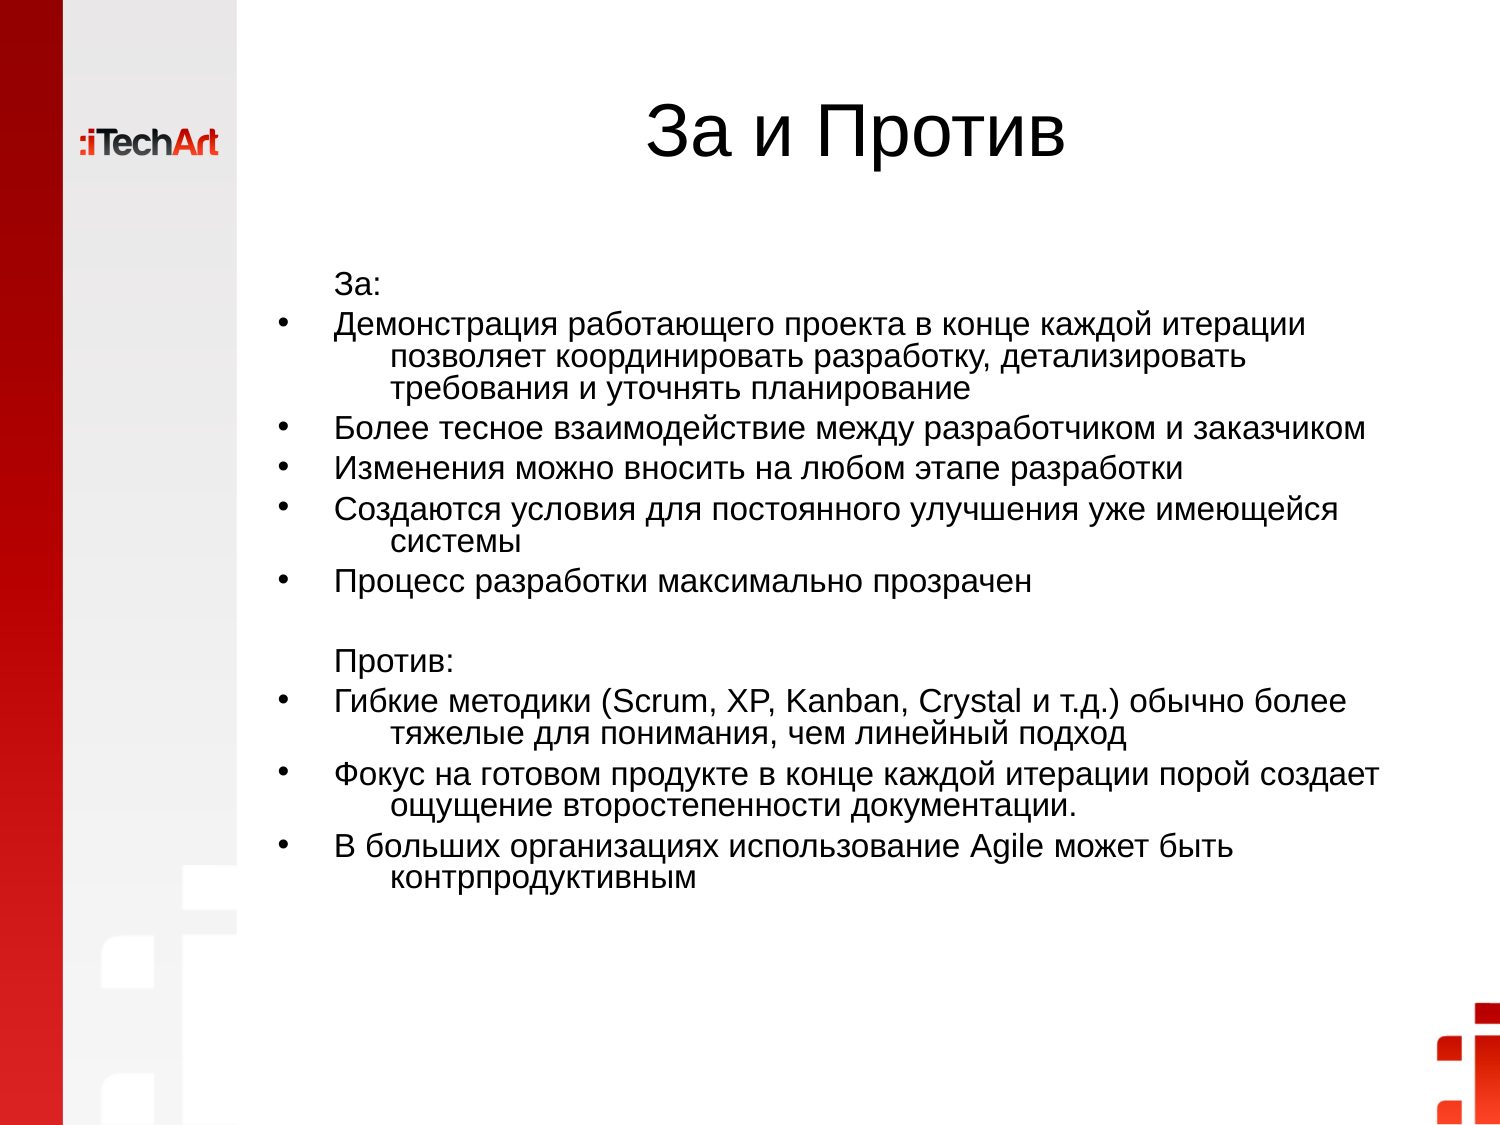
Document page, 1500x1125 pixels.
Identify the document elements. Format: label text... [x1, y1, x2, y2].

title За и Против [262, 45, 1450, 209]
list За: Демонстрация работающего проекта в конце каждой итерации позволяет координировать разработку, детализировать требования и уточнять планирование Более тесное взаимодействие между разработчиком и заказчиком Изменения можно вносить на любом этапе разработки Создаются условия для постоянного улучшения уже имеющейся системы Процесс разработки максимально прозрачен Против: Гибкие методики (Scrum, XP, Kanban, Crystal и т.д.) обычно более тяжелые для понимания, чем линейный подход Фокус на готовом продукте в конце каждой итерации порой создает ощущение второстепенности документации. В больших организациях использование Agile может быть контрпродуктивным [262, 262, 1450, 1005]
picture [0, 0, 1500, 1125]
